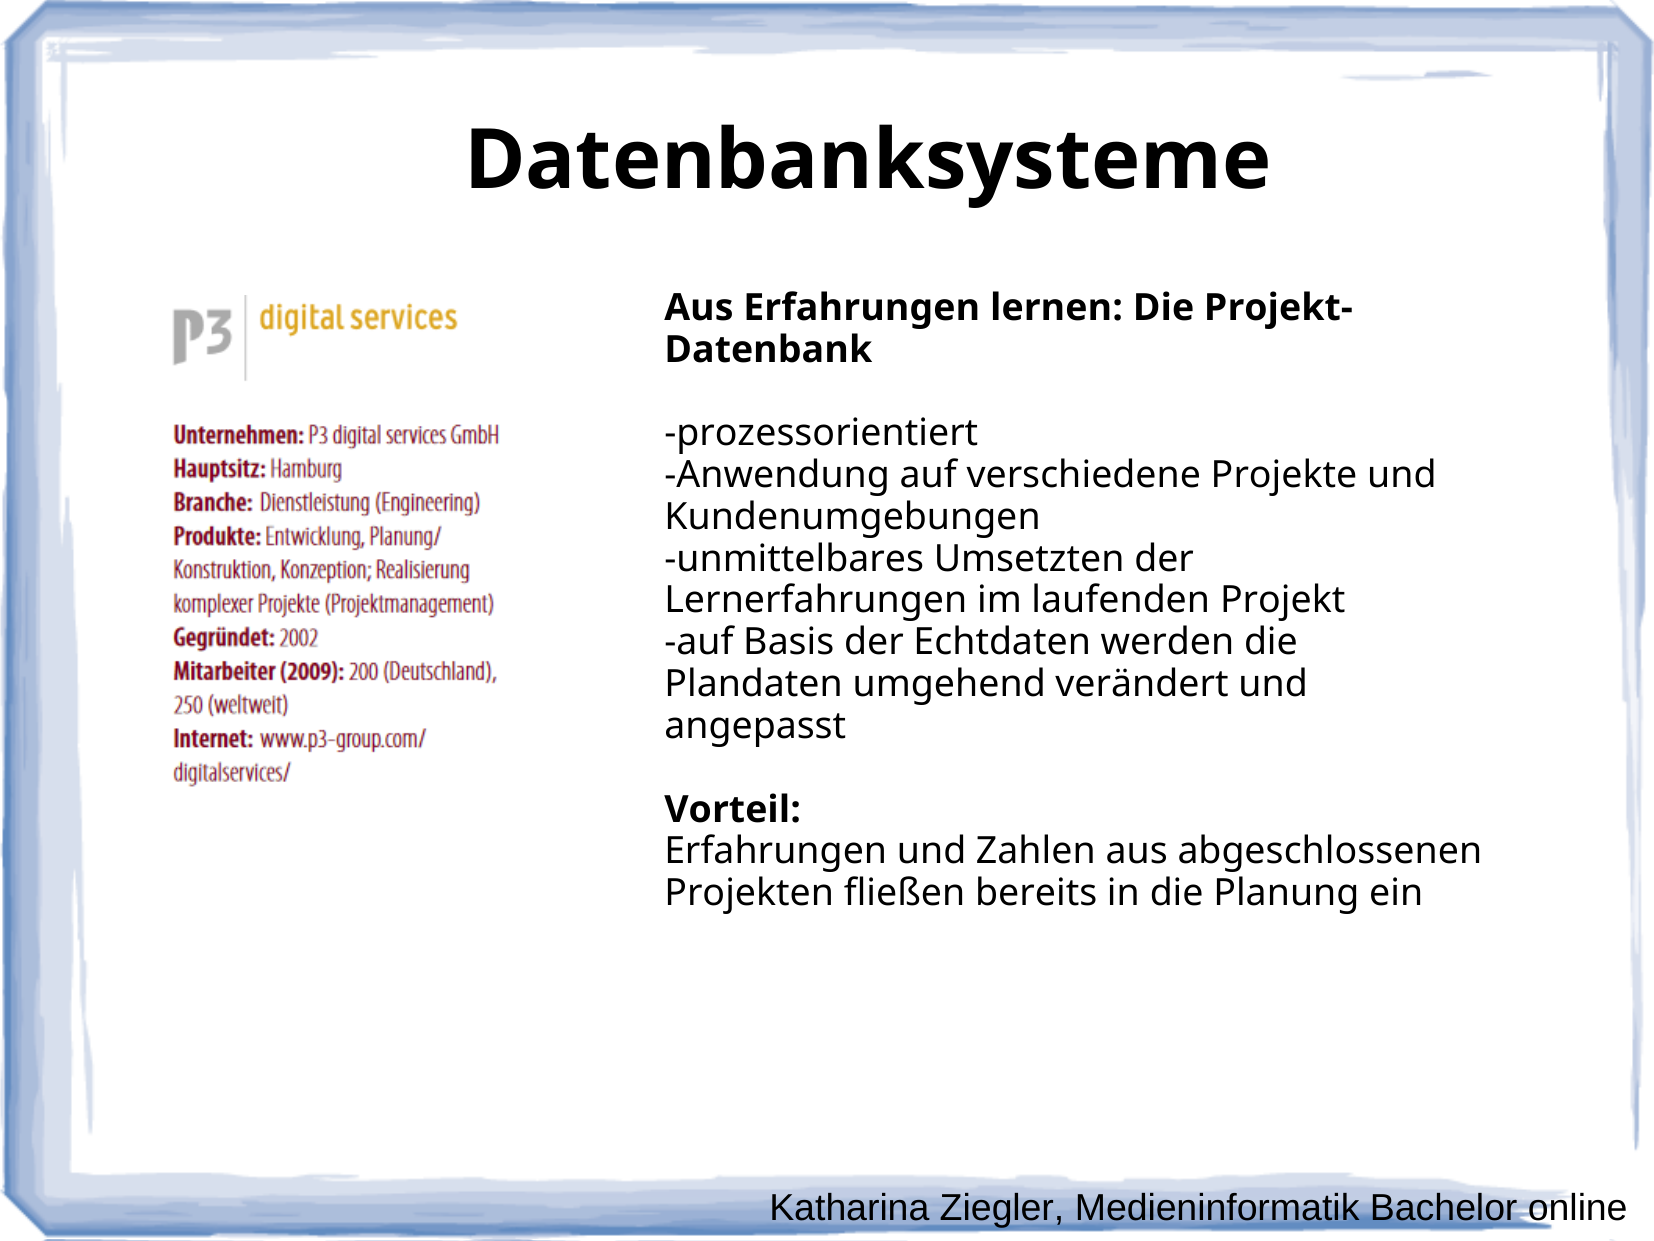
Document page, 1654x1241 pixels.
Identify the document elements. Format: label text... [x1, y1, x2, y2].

picture [0, 0, 1654, 1241]
text_box Aus Erfahrungen lernen: Die Projekt-Datenbank -prozessorientiert -Anwendung auf verschiedene Projekte und Kundenumgebungen -unmittelbares Umsetzten der Lernerfahrungen im laufenden Projekt -auf Basis der Echtdaten werden die Plandaten umgehend verändert und angepasst Vorteil: Erfahrungen und Zahlen aus abgeschlossenen Projekten fließen bereits in die Planung ein [649, 279, 1501, 922]
title Datenbanksysteme [82, 49, 1571, 257]
text_box Katharina Ziegler, Medieninformatik Bachelor online [726, 1176, 1654, 1241]
